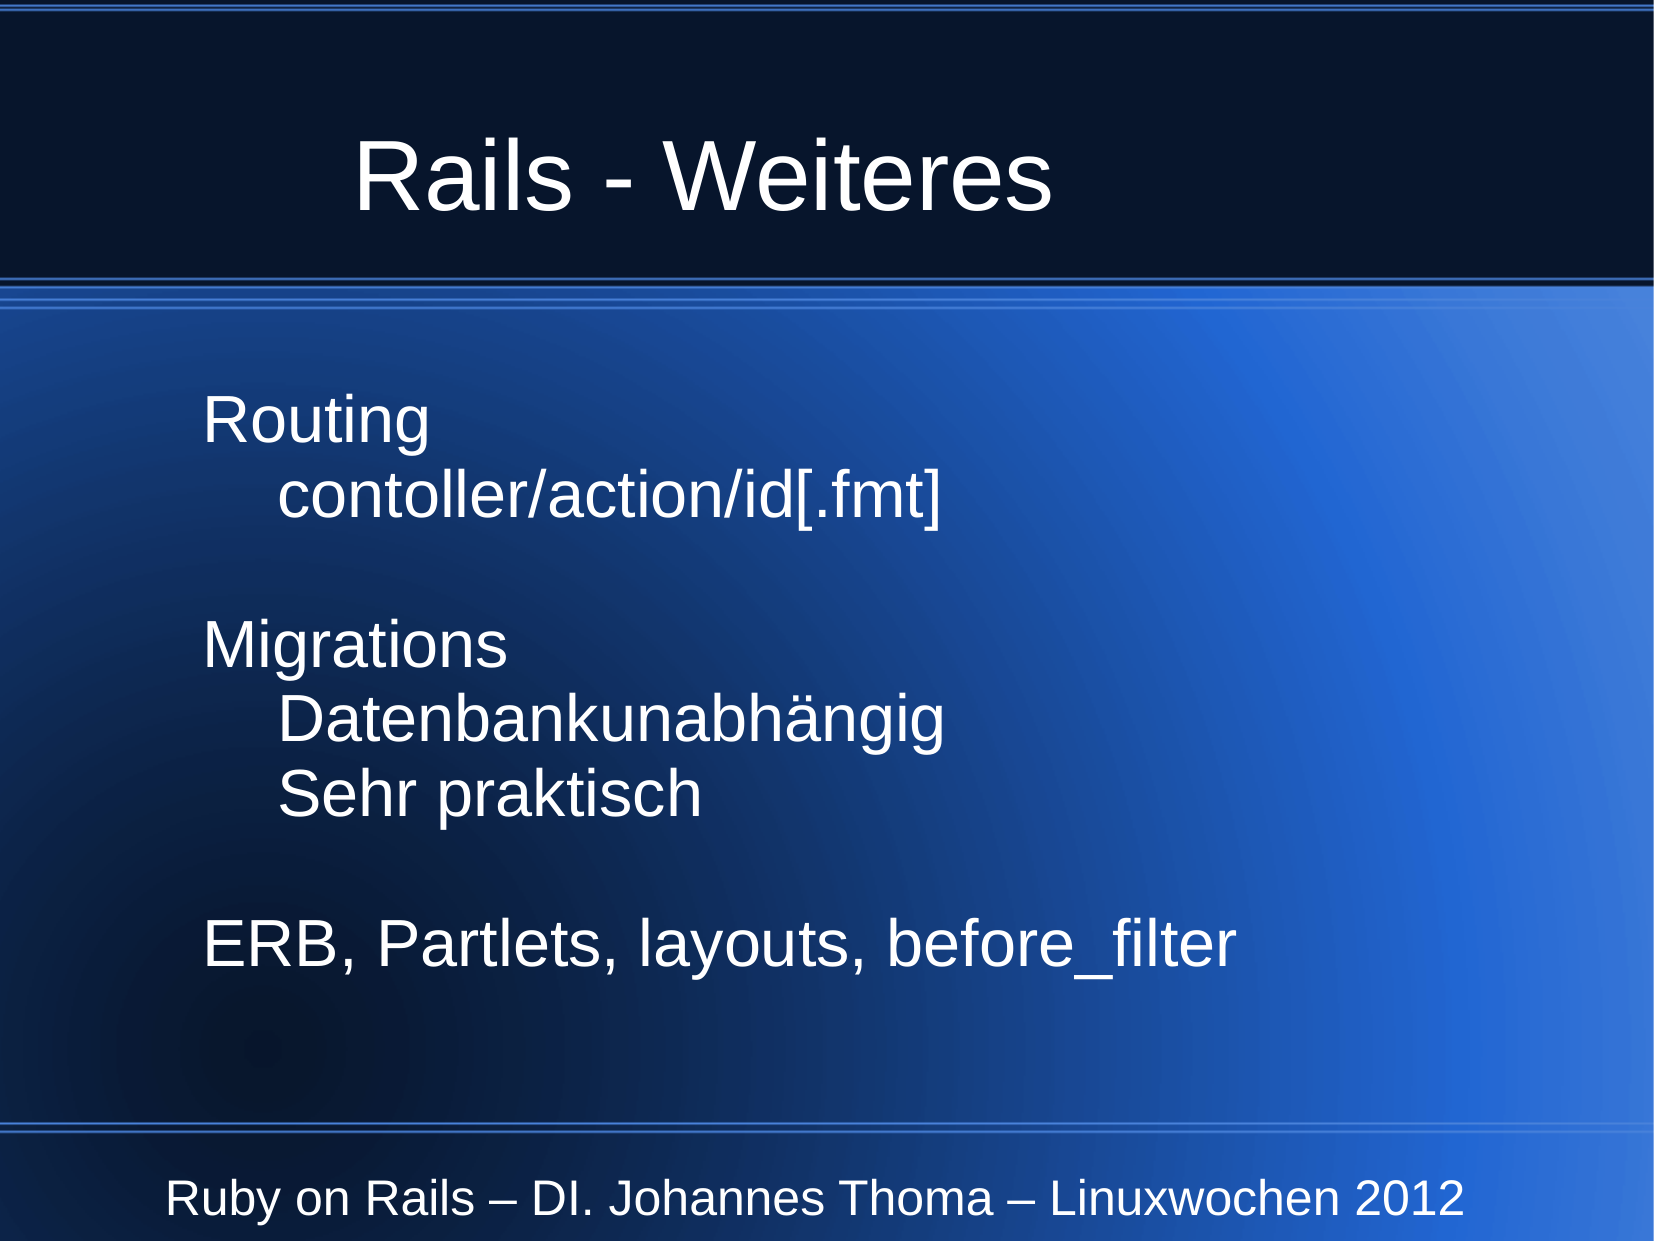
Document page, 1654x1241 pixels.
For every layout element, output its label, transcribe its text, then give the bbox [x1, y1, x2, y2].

text_box Routing contoller/action/id[.fmt] Migrations Datenbankunabhängig Sehr praktisch ERB, Partlets, layouts, before_filter [187, 375, 1257, 988]
text_box Ruby on Rails – DI. Johannes Thoma – Linuxwochen 2012 [150, 1162, 1483, 1234]
text_box Rails - Weiteres [337, 112, 1576, 240]
picture [0, 0, 1654, 1241]
